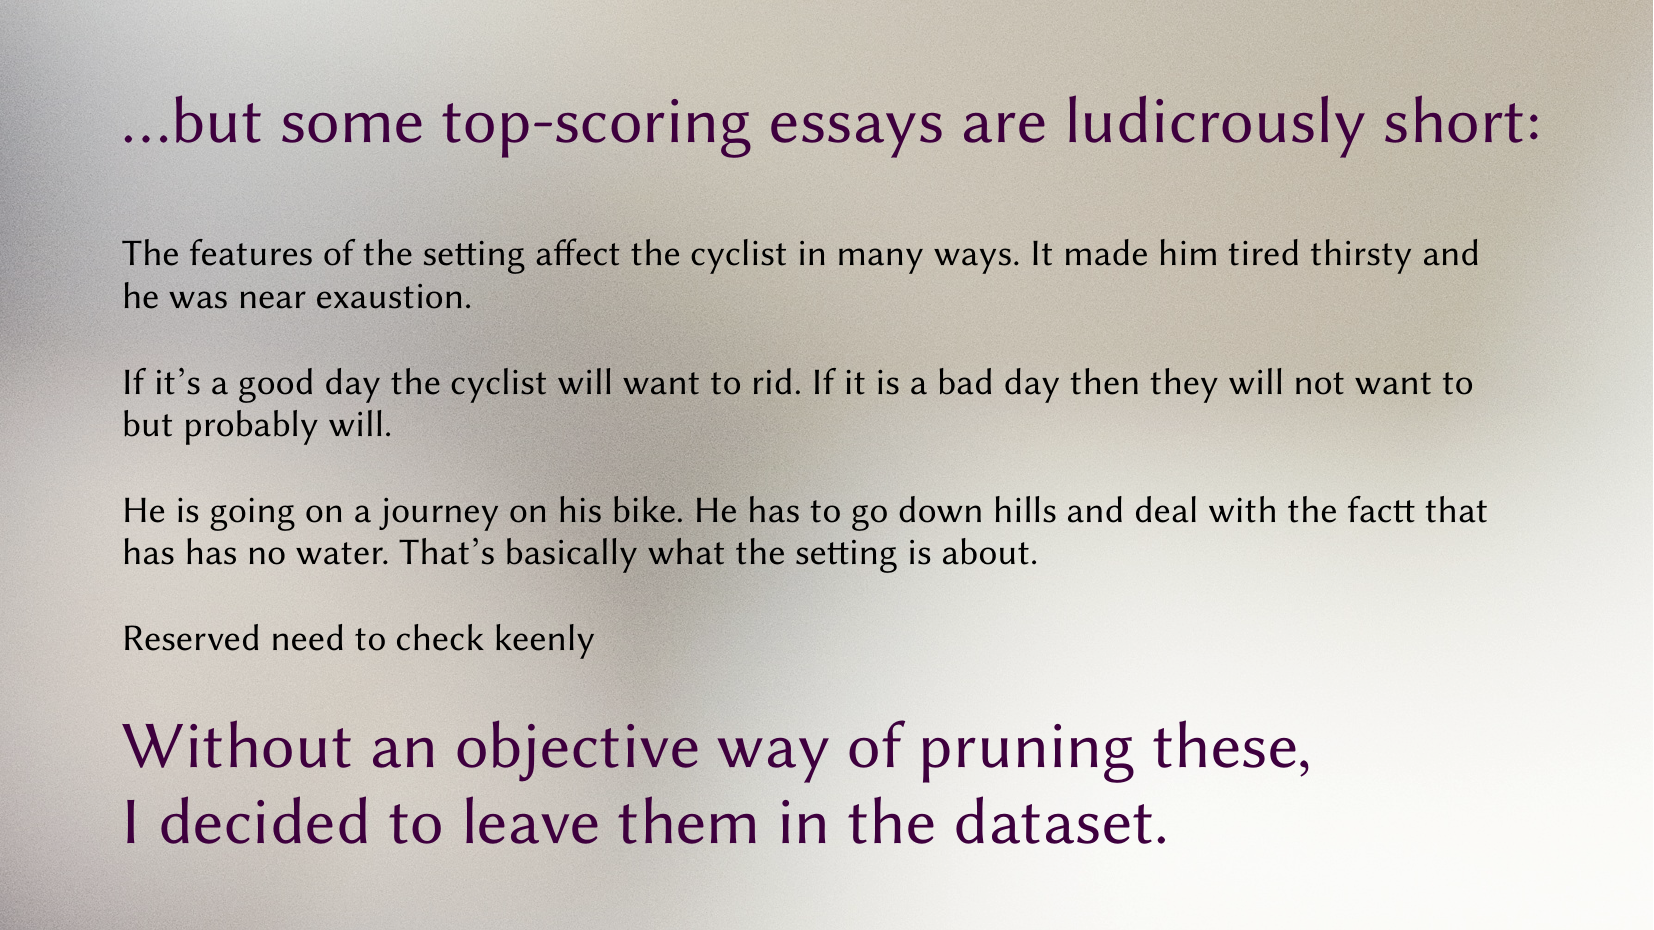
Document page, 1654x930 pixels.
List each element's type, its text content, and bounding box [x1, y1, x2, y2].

text_box Without an objective way of pruning these, I decided to leave them in the dataset. [107, 699, 1562, 910]
text_box …but some top-scoring essays are ludicrously short: [107, 74, 1562, 285]
text_box The features of the setting affect the cyclist in many ways. It made him tired thirsty and he was near exaustion. If it’s a good day the cyclist will want to rid. If it is a bad day then they will not want to but probably will. He is going on a journey on his bike. He has to go down hills and deal with the factt that has has no water. That’s basically what the setting is about. Reserved need to check keenly [107, 224, 1530, 699]
